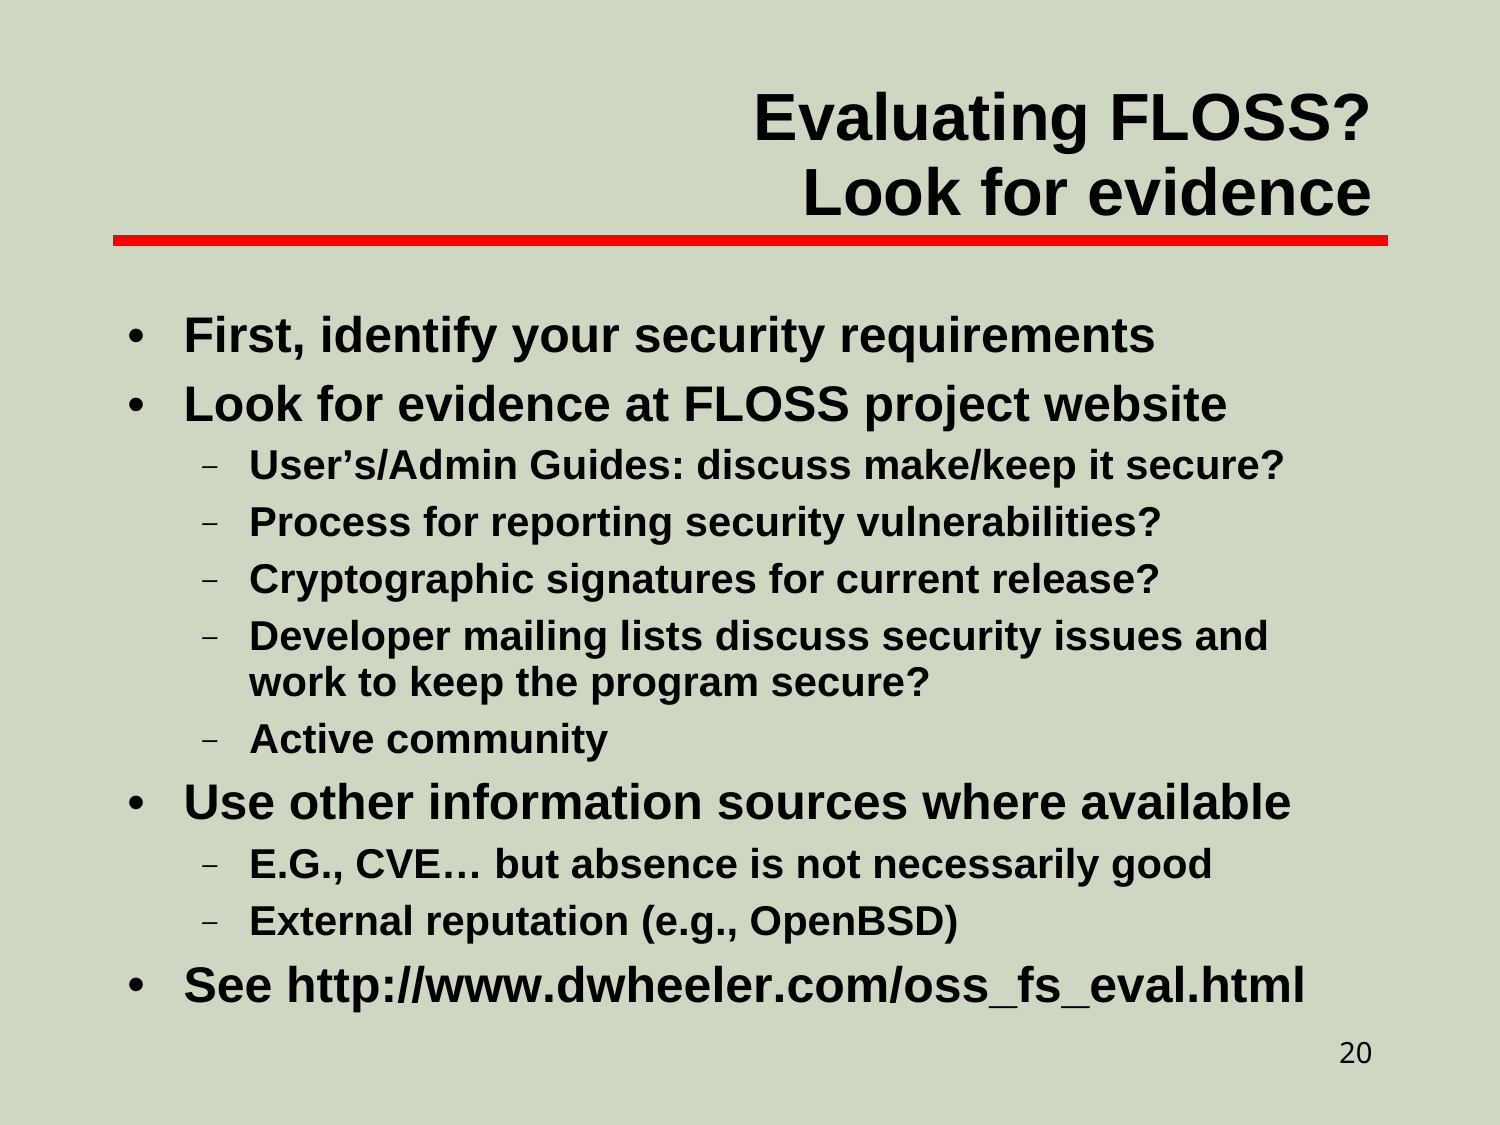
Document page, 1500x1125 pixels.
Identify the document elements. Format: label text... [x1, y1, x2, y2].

list First, identify your security requirements Look for evidence at FLOSS project website User’s/Admin Guides: discuss make/keep it secure? Process for reporting security vulnerabilities? Cryptographic signatures for current release? Developer mailing lists discuss security issues and work to keep the program secure? Active community Use other information sources where available E.G., CVE… but absence is not necessarily good External reputation (e.g., OpenBSD) See http://www.dwheeler.com/oss_fs_eval.html [112, 299, 1388, 1034]
title Evaluating FLOSS? Look for evidence [337, 72, 1388, 238]
